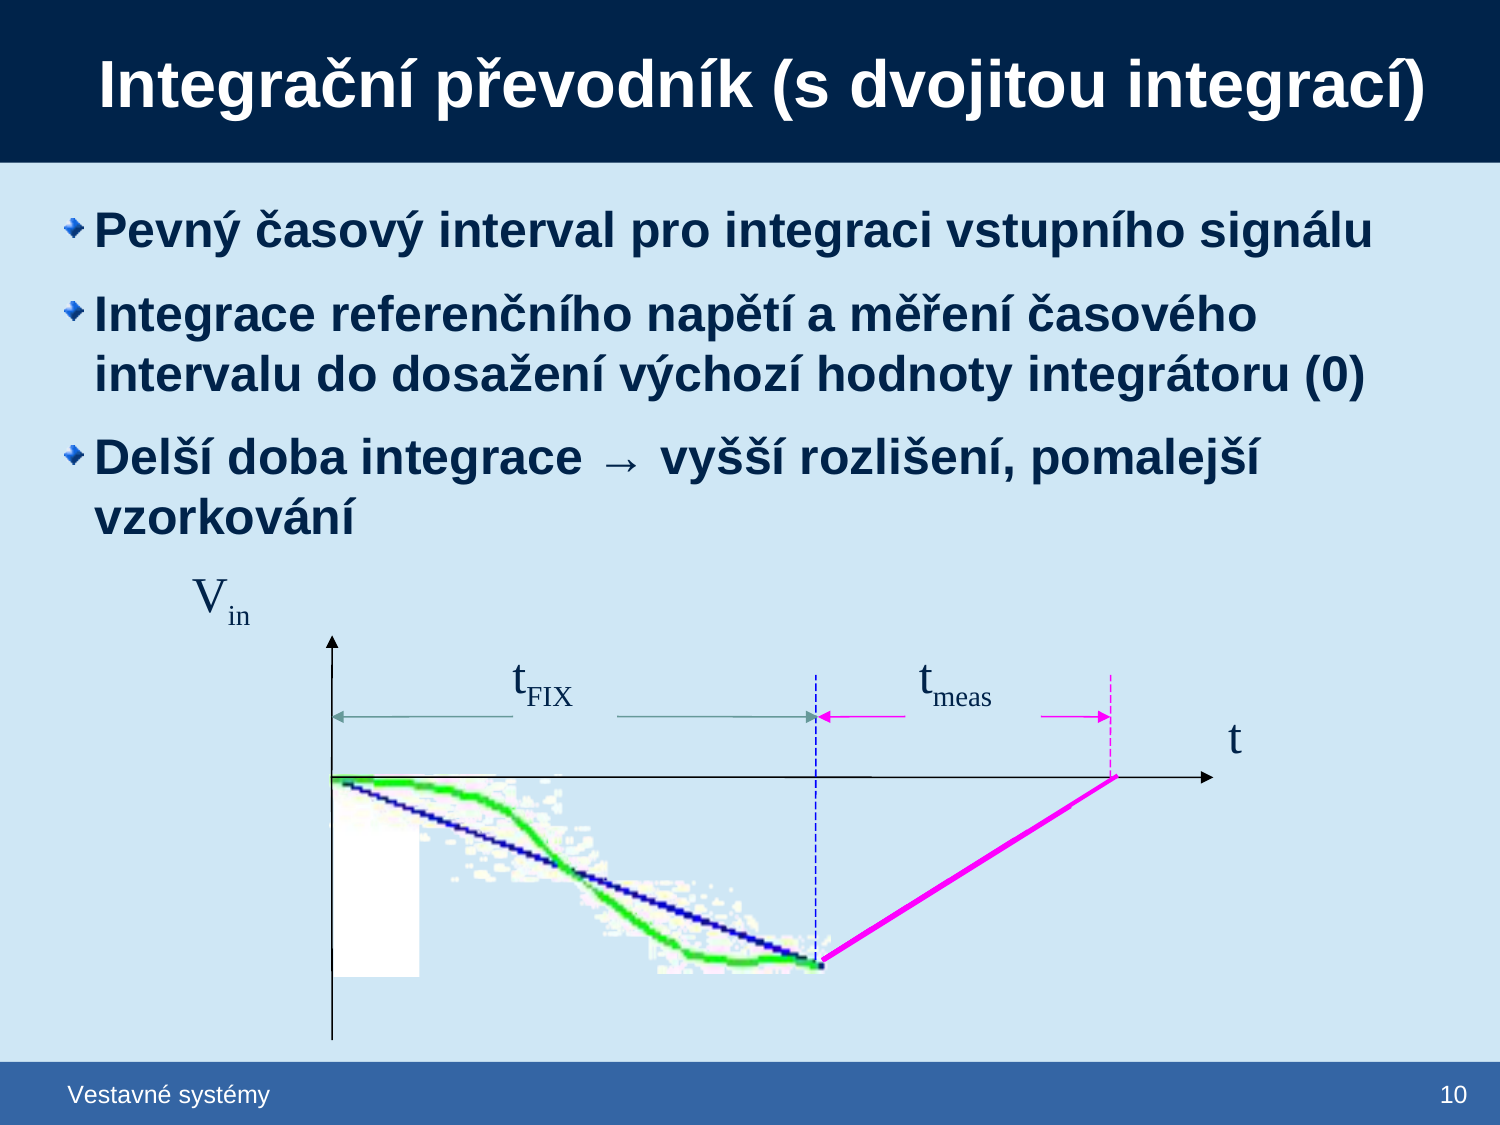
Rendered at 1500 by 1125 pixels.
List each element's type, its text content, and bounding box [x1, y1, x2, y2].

list Pevný časový interval pro integraci vstupního signálu Integrace referenčního napětí a měření časového intervalu do dosažení výchozí hodnoty integrátoru (0) Delší doba integrace → vyšší rozlišení, pomalejší vzorkování [50, 187, 1450, 556]
text_box tmeas [904, 635, 1111, 720]
picture [333, 778, 831, 977]
text_box Vin [177, 555, 349, 639]
title Integrační převodník (s dvojitou integrací) [47, 0, 1443, 164]
text_box tFIX [497, 635, 636, 720]
text_box t [1213, 696, 1300, 772]
